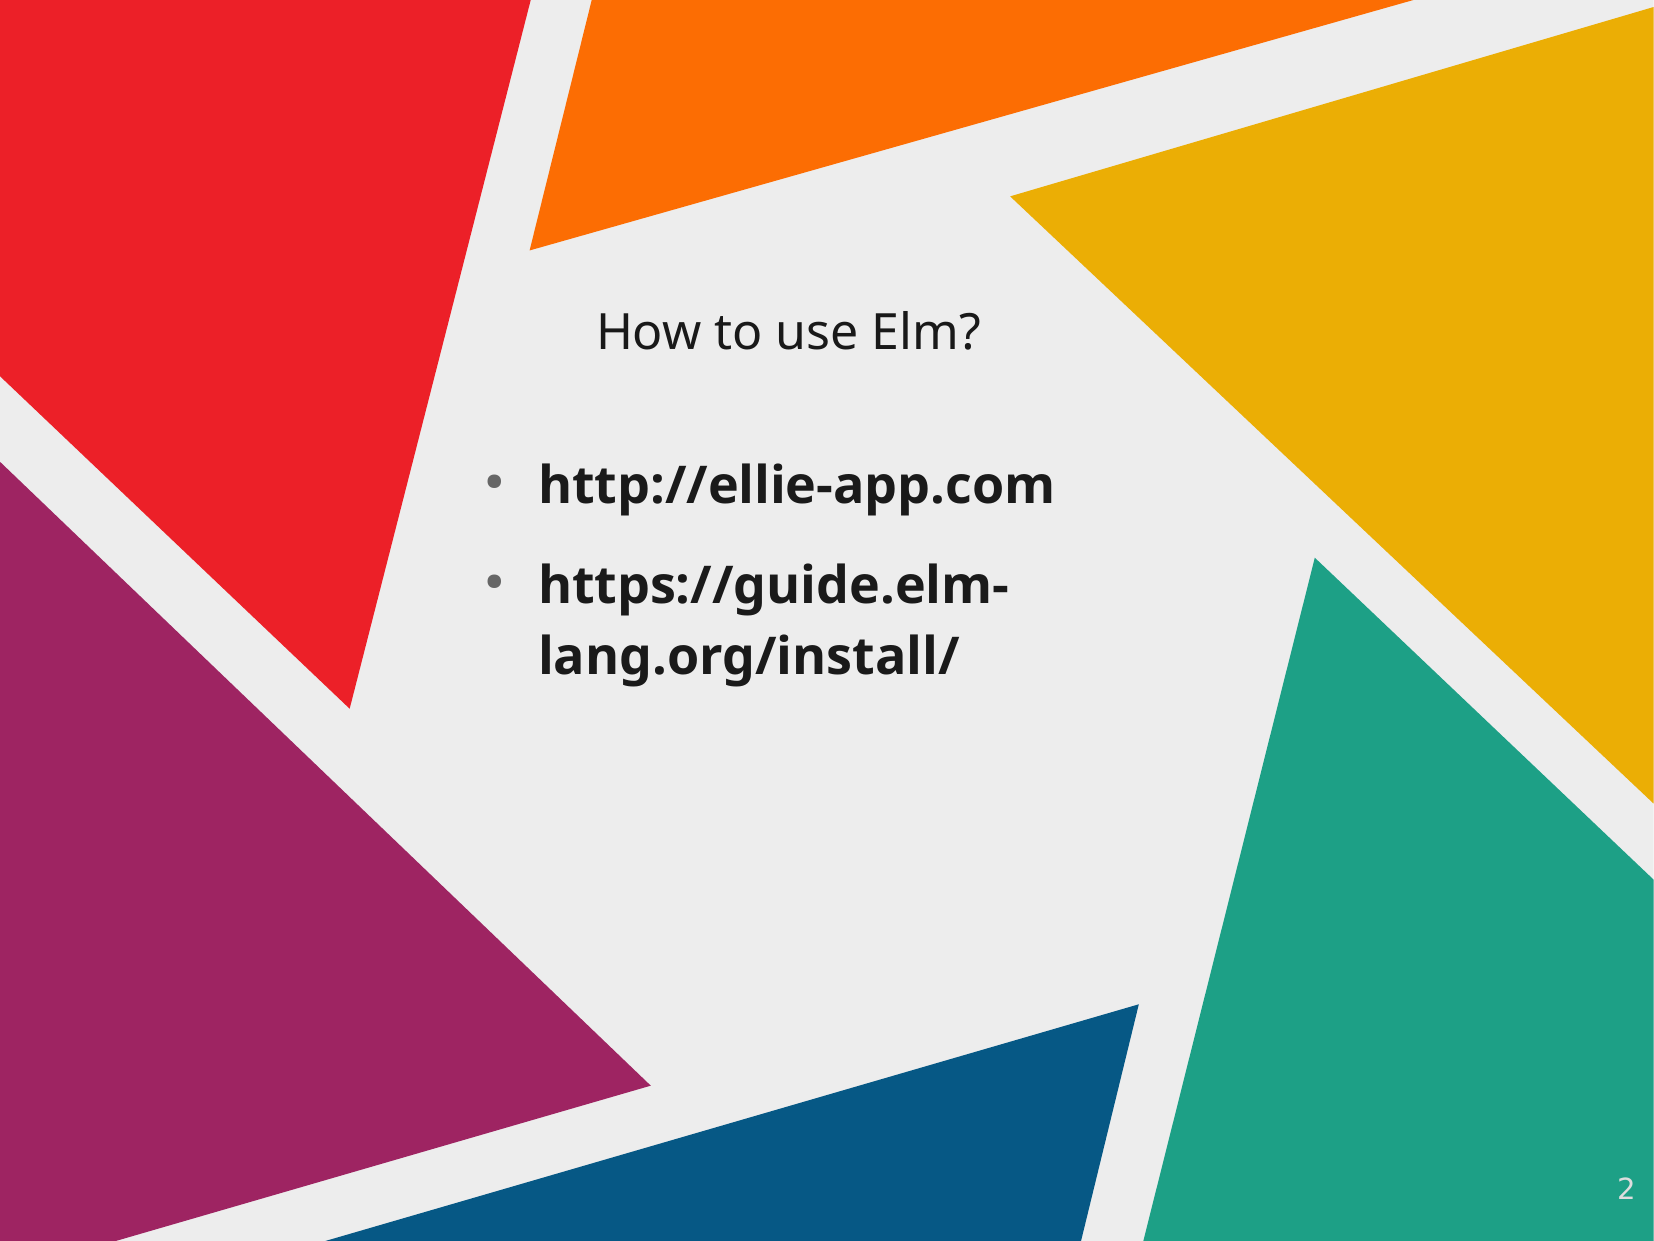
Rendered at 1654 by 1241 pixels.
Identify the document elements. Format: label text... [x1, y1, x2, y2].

list http://ellie-app.com https://guide.elm-lang.org/install/ [467, 447, 1191, 1005]
title How to use Elm? [467, 226, 1111, 434]
